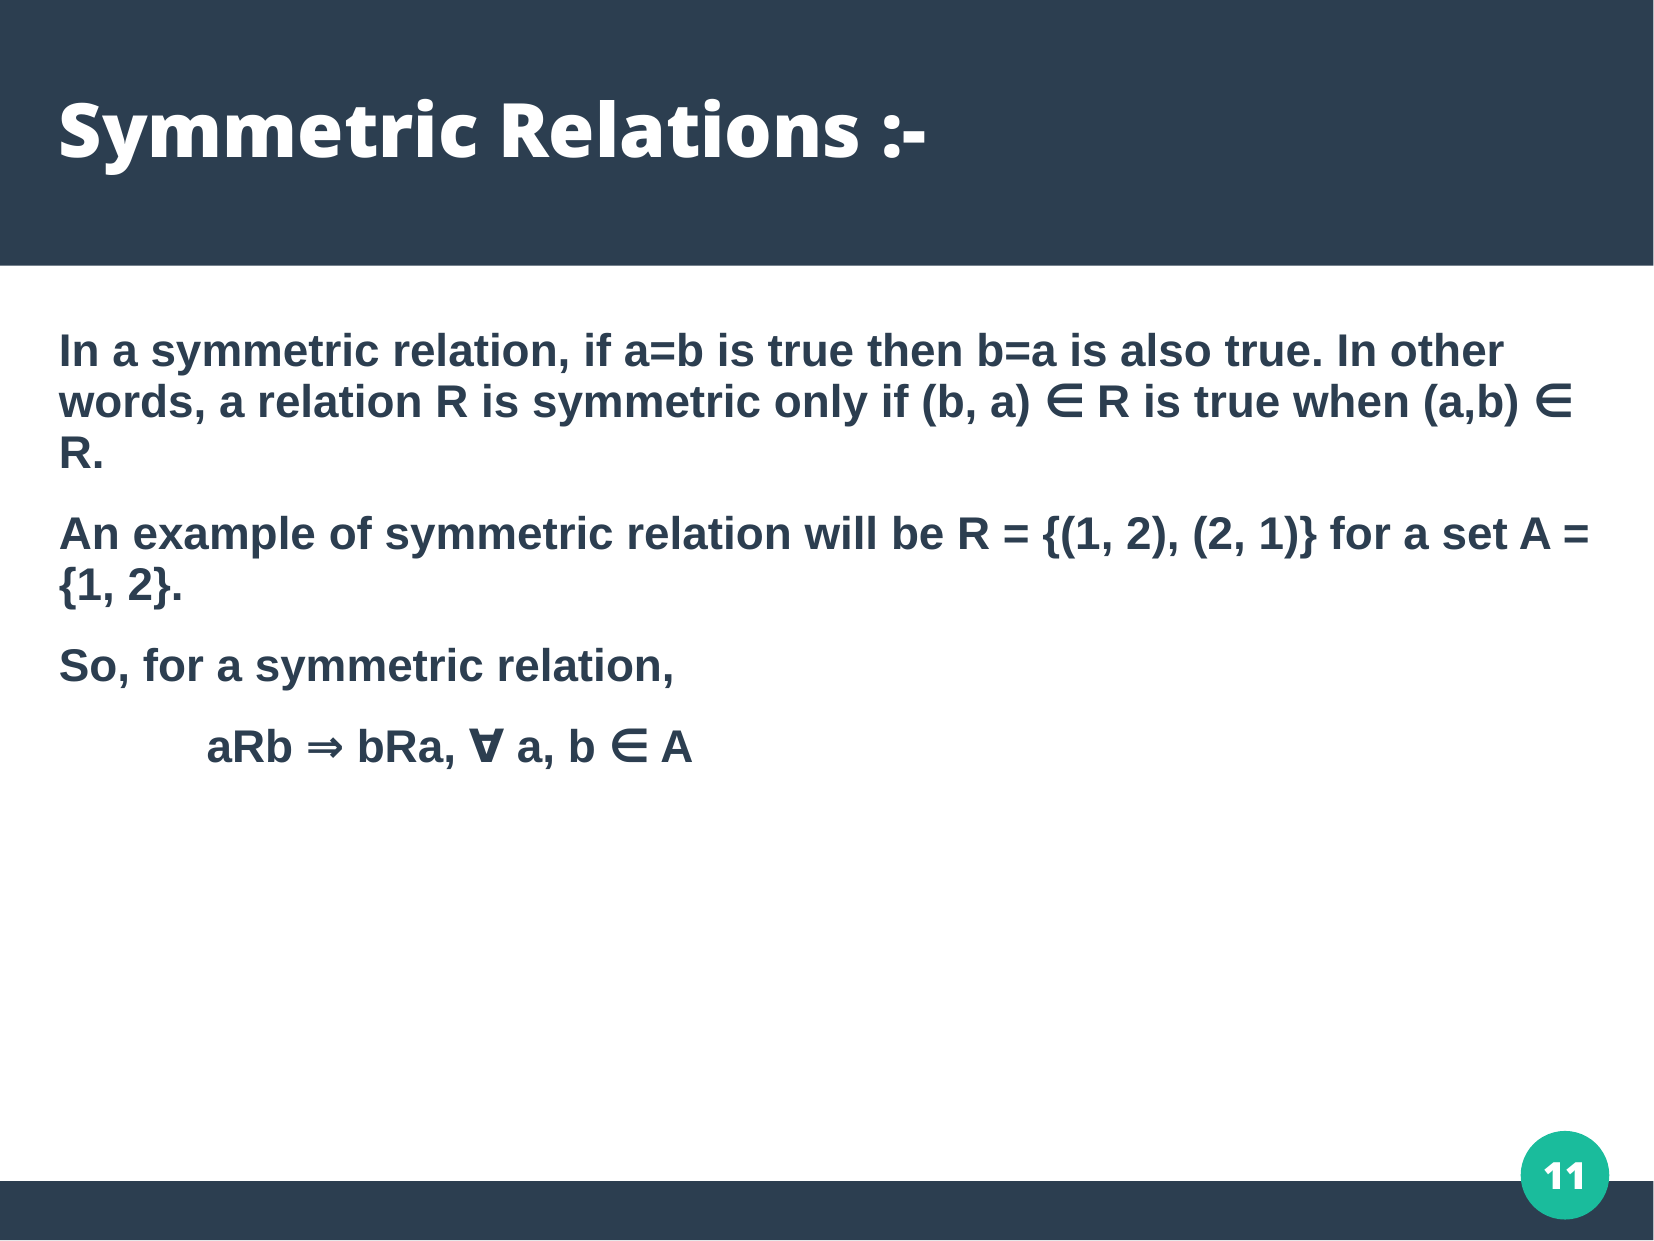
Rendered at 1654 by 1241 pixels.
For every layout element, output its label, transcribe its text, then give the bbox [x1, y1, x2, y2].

title Symmetric Relations :- [59, 49, 1595, 207]
list In a symmetric relation, if a=b is true then b=a is also true. In other words, a relation R is symmetric only if (b, a) ∈ R is true when (a,b) ∈ R. An example of symmetric relation will be R = {(1, 2), (2, 1)} for a set A = {1, 2}. So, for a symmetric relation, aRb ⇒ bRa, ∀ a, b ∈ A [59, 324, 1595, 1152]
